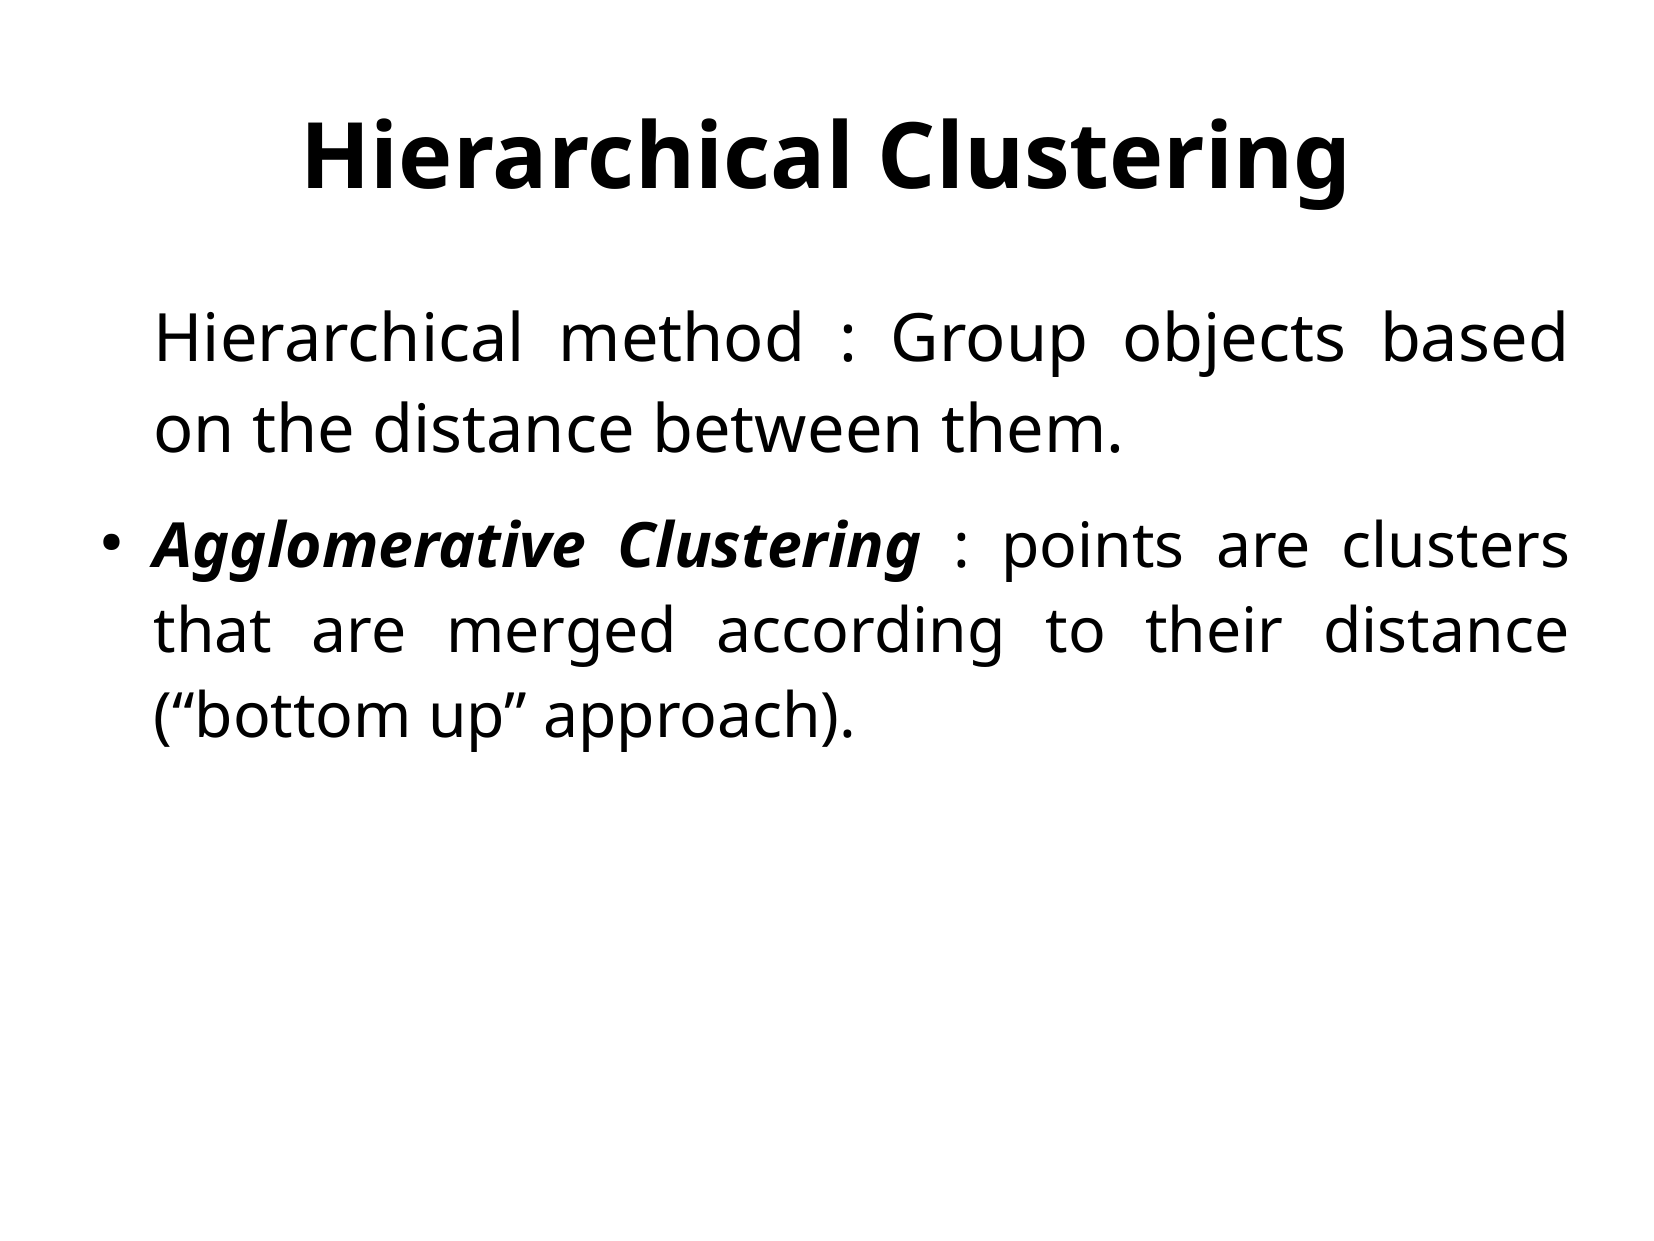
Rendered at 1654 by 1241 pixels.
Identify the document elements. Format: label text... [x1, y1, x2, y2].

list Hierarchical method : Group objects based on the distance between them. Agglomerative Clustering : points are clusters that are merged according to their distance (“bottom up” approach). [82, 290, 1571, 1010]
title Hierarchical Clustering [82, 49, 1571, 257]
